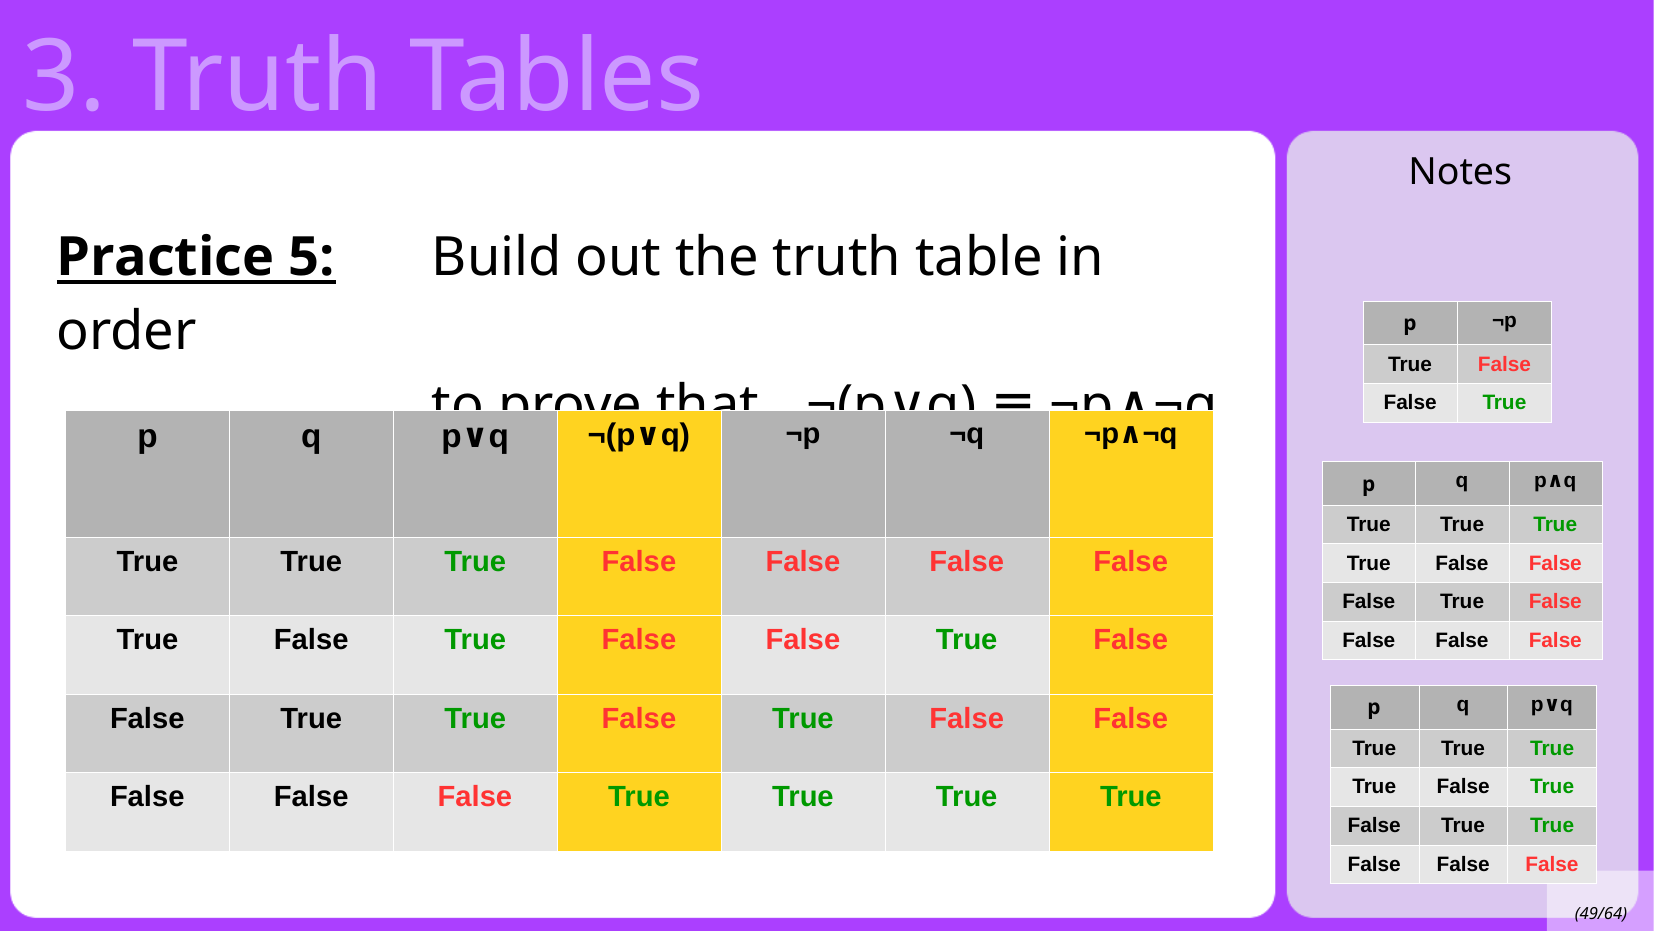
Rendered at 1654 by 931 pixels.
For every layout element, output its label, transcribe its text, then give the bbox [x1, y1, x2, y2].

table_cell False [558, 616, 721, 694]
table_cell True [394, 695, 557, 772]
table_cell False [394, 773, 557, 851]
table_cell True [394, 616, 557, 694]
table_cell False [886, 538, 1049, 615]
table_cell False [1510, 544, 1602, 582]
table_cell True [722, 695, 885, 772]
table_header q [230, 411, 393, 537]
table_cell True [1508, 807, 1596, 845]
table_cell False [230, 773, 393, 851]
table_cell False [558, 538, 721, 615]
table_cell True [394, 538, 557, 615]
table_header ¬(p∨q) [558, 411, 721, 537]
table_header p∨q [394, 411, 557, 537]
table_cell False [1050, 538, 1213, 615]
table_cell True [1364, 345, 1457, 383]
table_cell False [1420, 846, 1507, 883]
text_box Practice 5: Build out the truth table in order to prove that ¬(p∨q) ≡ ¬p∧¬q [56, 217, 1238, 410]
table_cell False [1050, 695, 1213, 772]
table_cell False [558, 695, 721, 772]
table_header p [1364, 302, 1457, 344]
table_header p [1331, 686, 1419, 729]
table_cell False [1416, 544, 1509, 582]
table_header p∧q [1510, 462, 1602, 505]
table_cell False [1323, 622, 1415, 659]
table_cell True [230, 695, 393, 772]
table_cell True [66, 616, 229, 694]
table_cell True [1508, 730, 1596, 767]
table_cell False [886, 695, 1049, 772]
table_cell False [1458, 345, 1551, 383]
text_box Notes [1290, 141, 1631, 199]
table_cell True [1331, 768, 1419, 806]
table_cell True [1420, 807, 1507, 845]
table_cell True [1510, 506, 1602, 543]
table_cell True [886, 773, 1049, 851]
table_cell True [1050, 773, 1213, 851]
table_cell True [1420, 730, 1507, 767]
table_cell False [1508, 846, 1596, 883]
table_cell False [722, 538, 885, 615]
text_box (<number>/64) [1546, 877, 1654, 931]
table_header p∨q [1508, 686, 1596, 729]
table_cell True [1416, 583, 1509, 621]
table_cell False [1331, 807, 1419, 845]
table_cell True [1416, 506, 1509, 543]
title 3. Truth Tables [22, 13, 1511, 130]
table_cell True [558, 773, 721, 851]
table_header ¬q [886, 411, 1049, 537]
table_header ¬p∧¬q [1050, 411, 1213, 537]
picture [0, 0, 1654, 931]
table_cell False [722, 616, 885, 694]
table_header ¬p [1458, 302, 1551, 344]
table_cell False [1510, 583, 1602, 621]
table_cell False [1050, 616, 1213, 694]
table_cell False [230, 616, 393, 694]
table_cell False [1331, 846, 1419, 883]
table_cell True [1323, 544, 1415, 582]
table_cell True [1458, 384, 1551, 422]
table_cell False [66, 695, 229, 772]
table_header ¬p [722, 411, 885, 537]
table_header p [66, 411, 229, 537]
table_cell False [1323, 583, 1415, 621]
table_cell False [1364, 384, 1457, 422]
table_header p [1323, 462, 1415, 505]
table_cell True [230, 538, 393, 615]
table_cell True [1323, 506, 1415, 543]
table_cell True [66, 538, 229, 615]
table_cell True [886, 616, 1049, 694]
table_cell True [1508, 768, 1596, 806]
table_cell True [722, 773, 885, 851]
table_header q [1416, 462, 1509, 505]
table_cell True [1331, 730, 1419, 767]
table_cell False [1597, 870, 1654, 877]
table_header q [1420, 686, 1507, 729]
table_cell False [1420, 768, 1507, 806]
table_cell False [1510, 622, 1602, 659]
table_cell False [66, 773, 229, 851]
table_cell False [1416, 622, 1509, 659]
